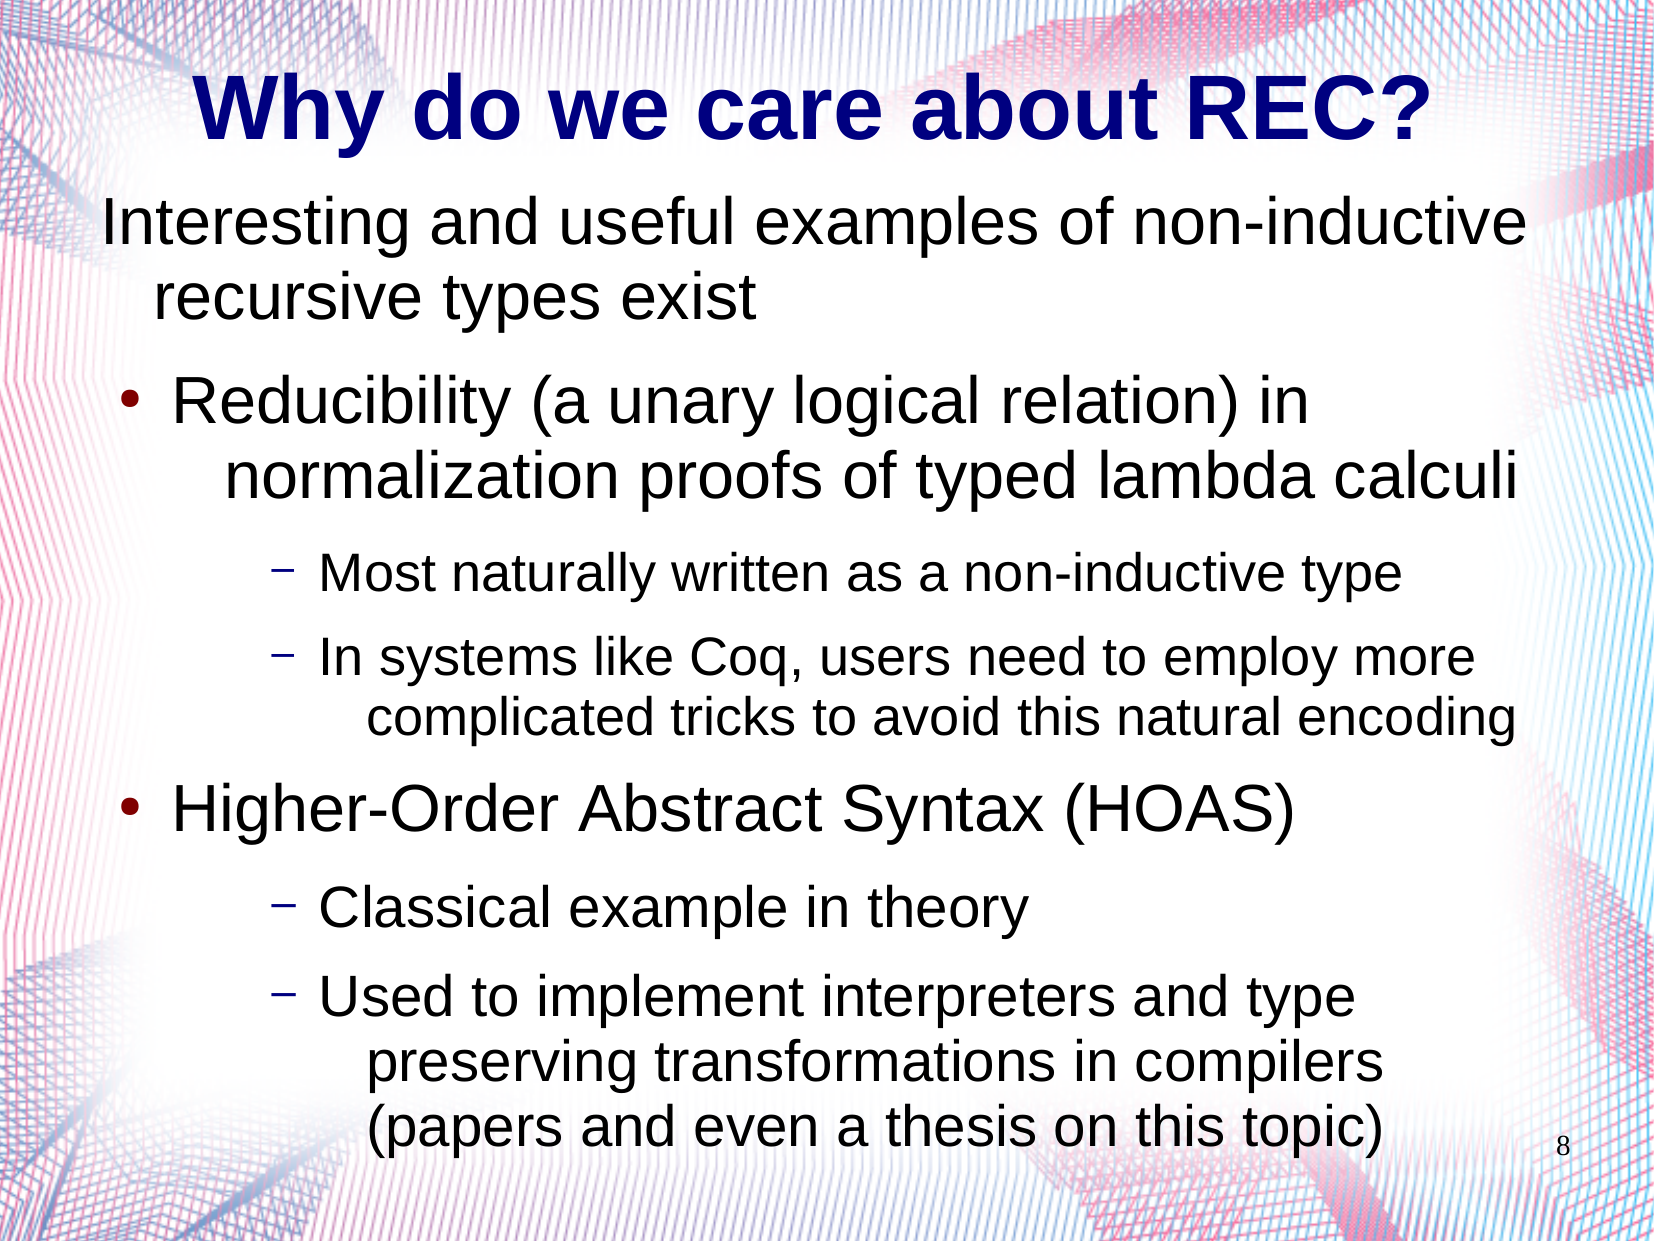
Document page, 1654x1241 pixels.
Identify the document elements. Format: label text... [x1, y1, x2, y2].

list Interesting and useful examples of non-inductive recursive types exist Reducibility (a unary logical relation) in normalization proofs of typed lambda calculi Most naturally written as a non-inductive type In systems like Coq, users need to employ more complicated tricks to avoid this natural encoding Higher-Order Abstract Syntax (HOAS) Classical example in theory Used to implement interpreters and type preserving transformations in compilers (papers and even a thesis on this topic) [82, 183, 1571, 1159]
title Why do we care about REC? [82, 49, 1571, 166]
picture [0, 0, 1654, 1241]
